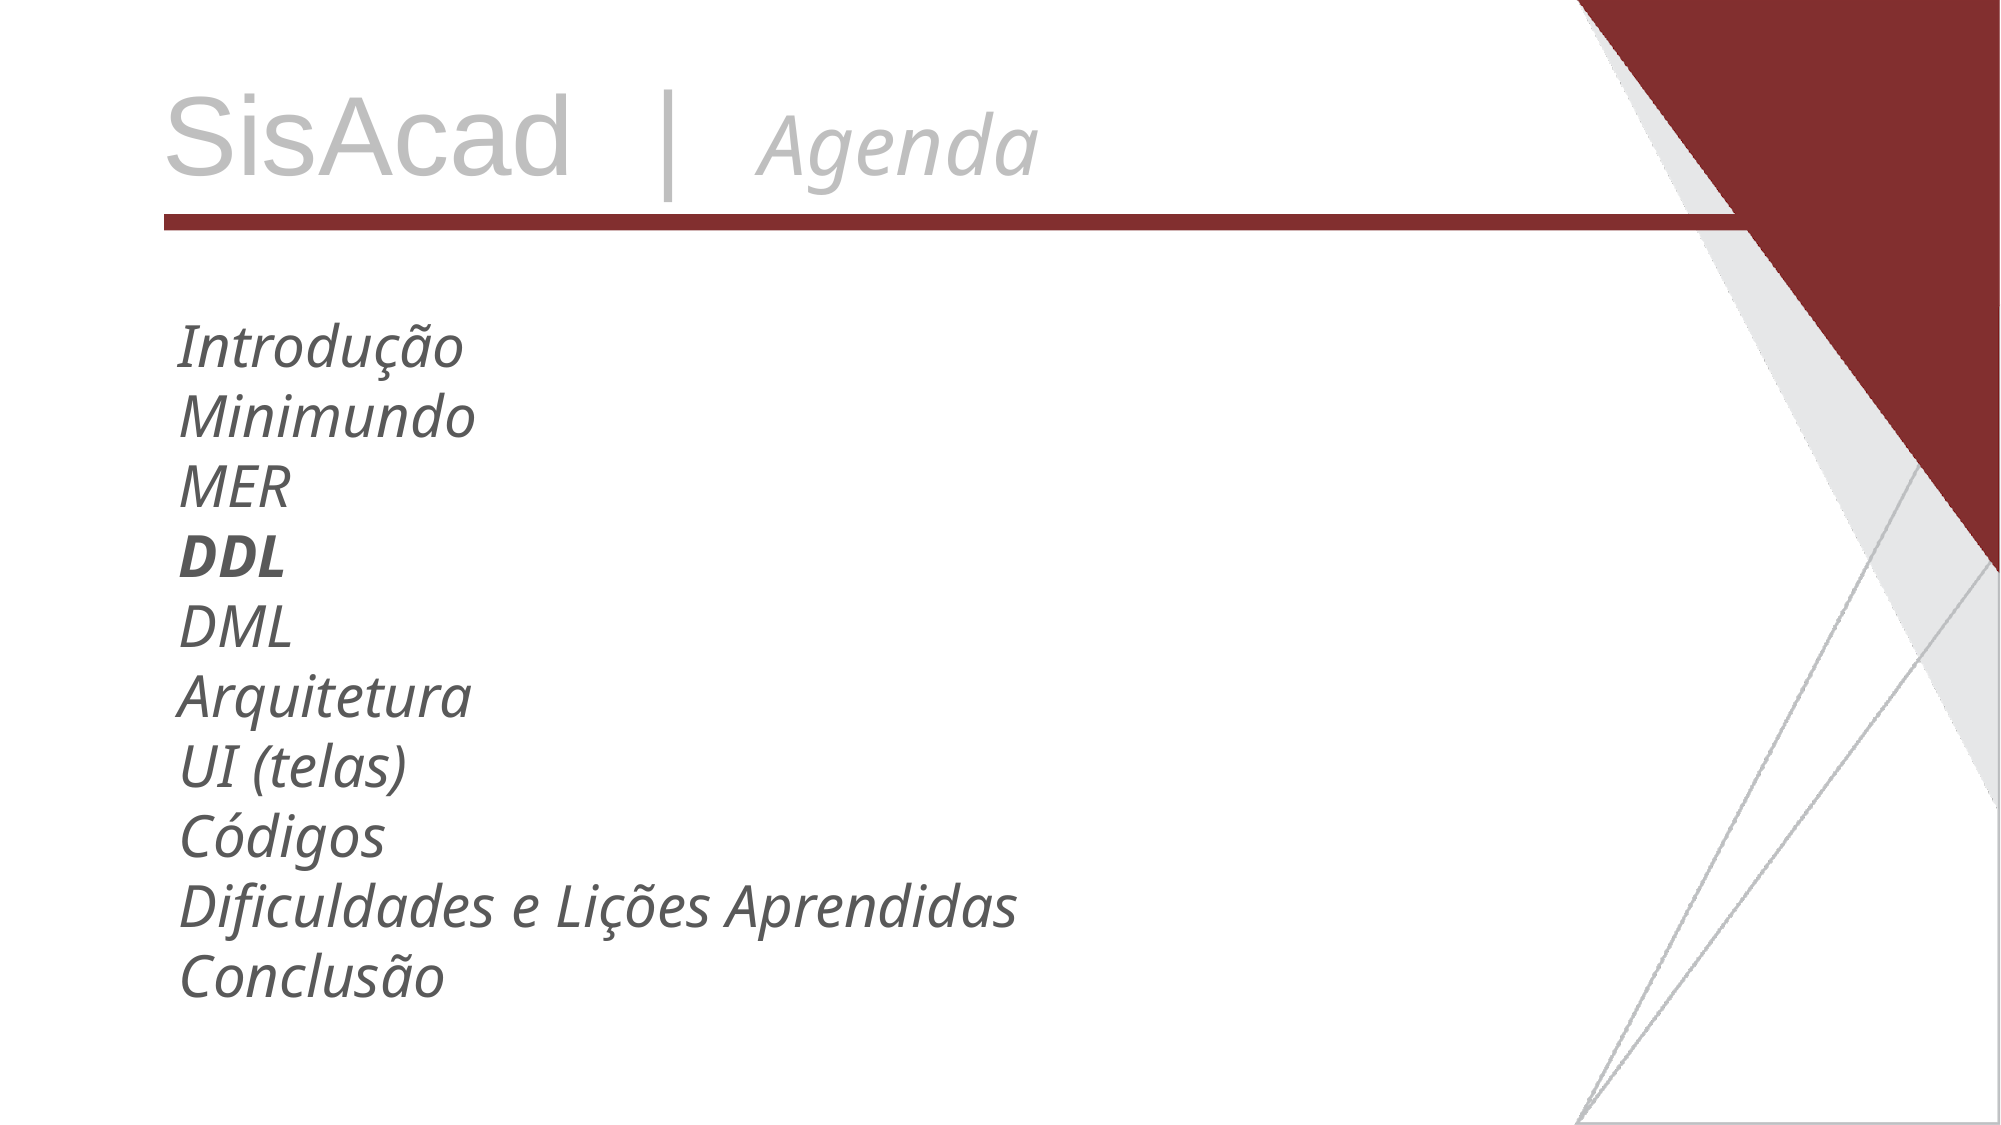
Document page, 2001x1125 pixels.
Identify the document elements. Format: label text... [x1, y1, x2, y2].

text_box Introdução Minimundo MER DDL DML Arquitetura UI (telas) Códigos Dificuldades e Lições Aprendidas Conclusão [164, 302, 1730, 1125]
text_box [164, 214, 1927, 231]
picture [0, 0, 2001, 1125]
text_box SisAcad | Agenda [147, 55, 1681, 208]
